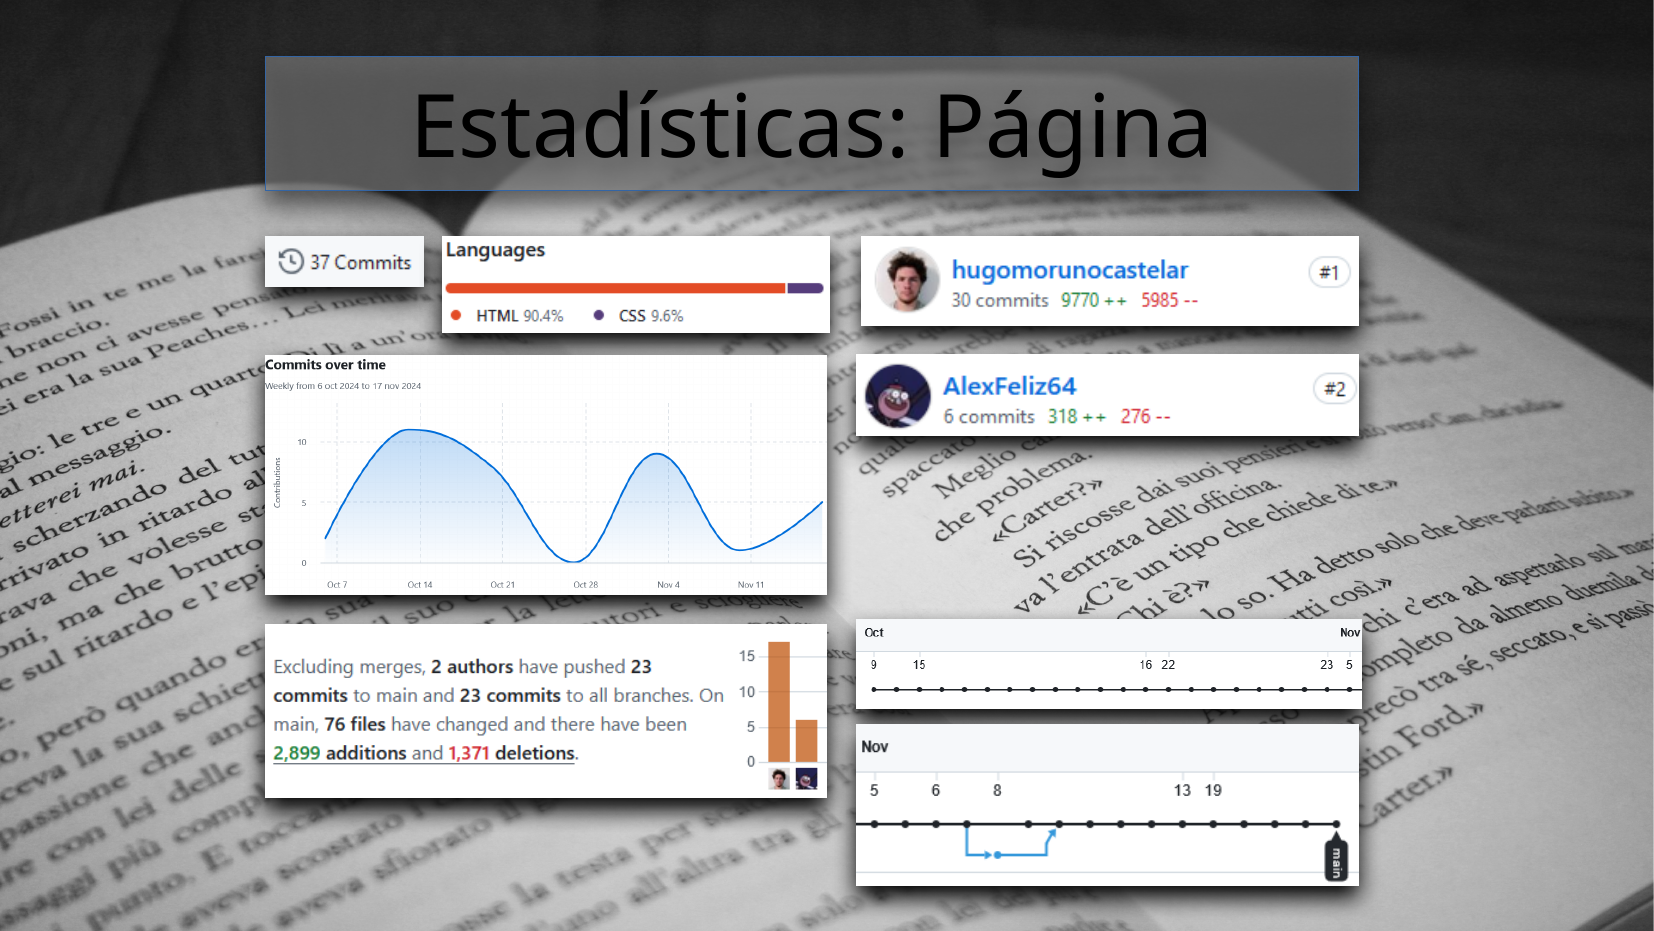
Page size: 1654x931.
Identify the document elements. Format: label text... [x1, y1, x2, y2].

text_box Estadísticas: Página [265, 59, 1359, 189]
picture [0, 0, 1654, 931]
